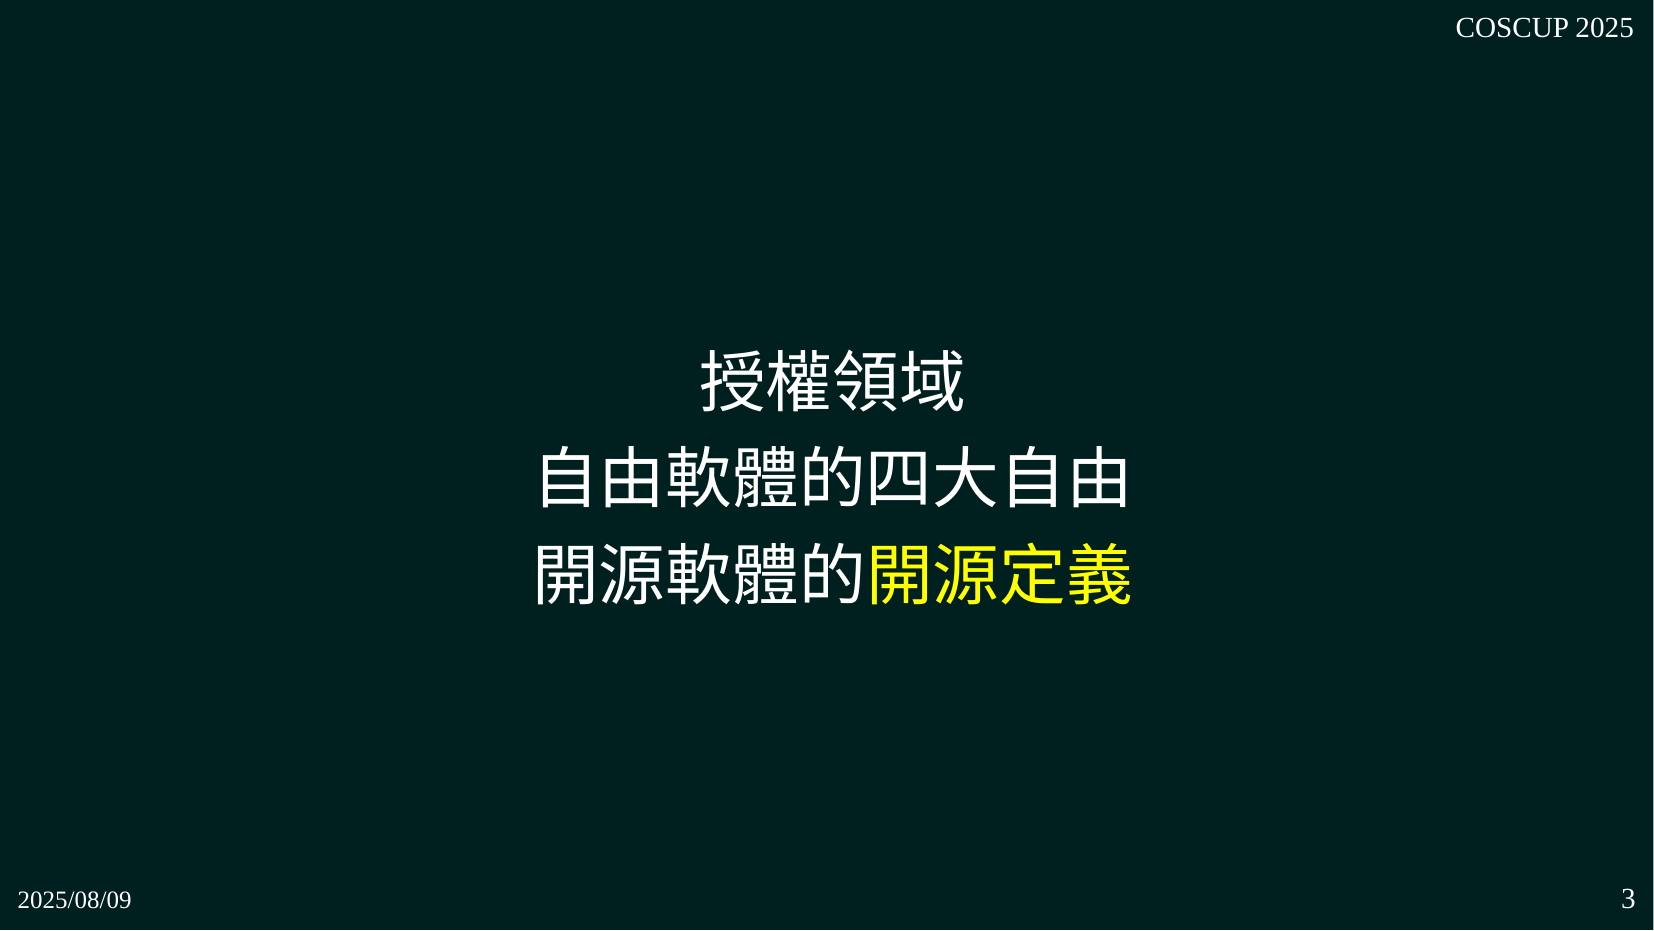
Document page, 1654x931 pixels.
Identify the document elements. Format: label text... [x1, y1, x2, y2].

subtitle 授權領域 自由軟體的四大自由 開源軟體的開源定義 [88, 113, 1577, 834]
